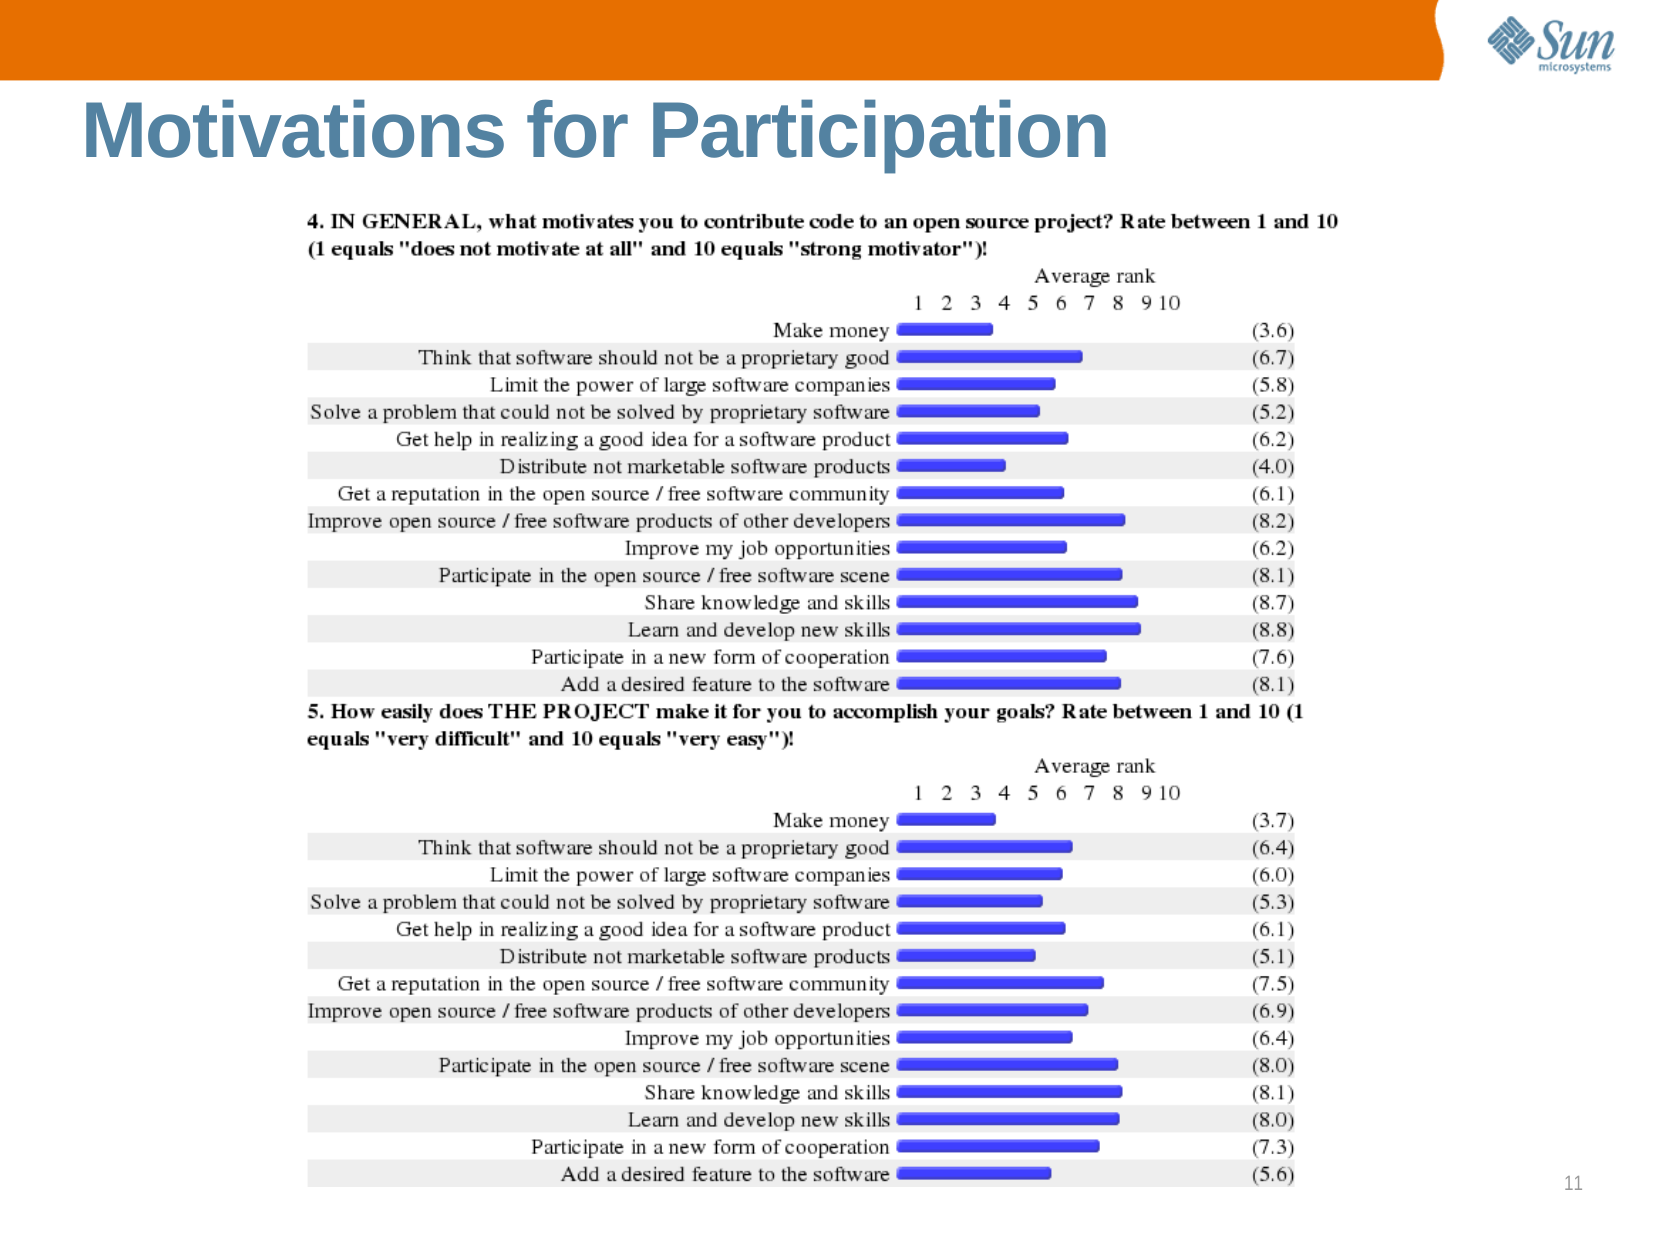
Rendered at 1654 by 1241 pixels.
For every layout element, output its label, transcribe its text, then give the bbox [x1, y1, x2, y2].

picture [0, 0, 1654, 83]
picture [305, 207, 1346, 1188]
title Motivations for Participation [81, 93, 1336, 198]
